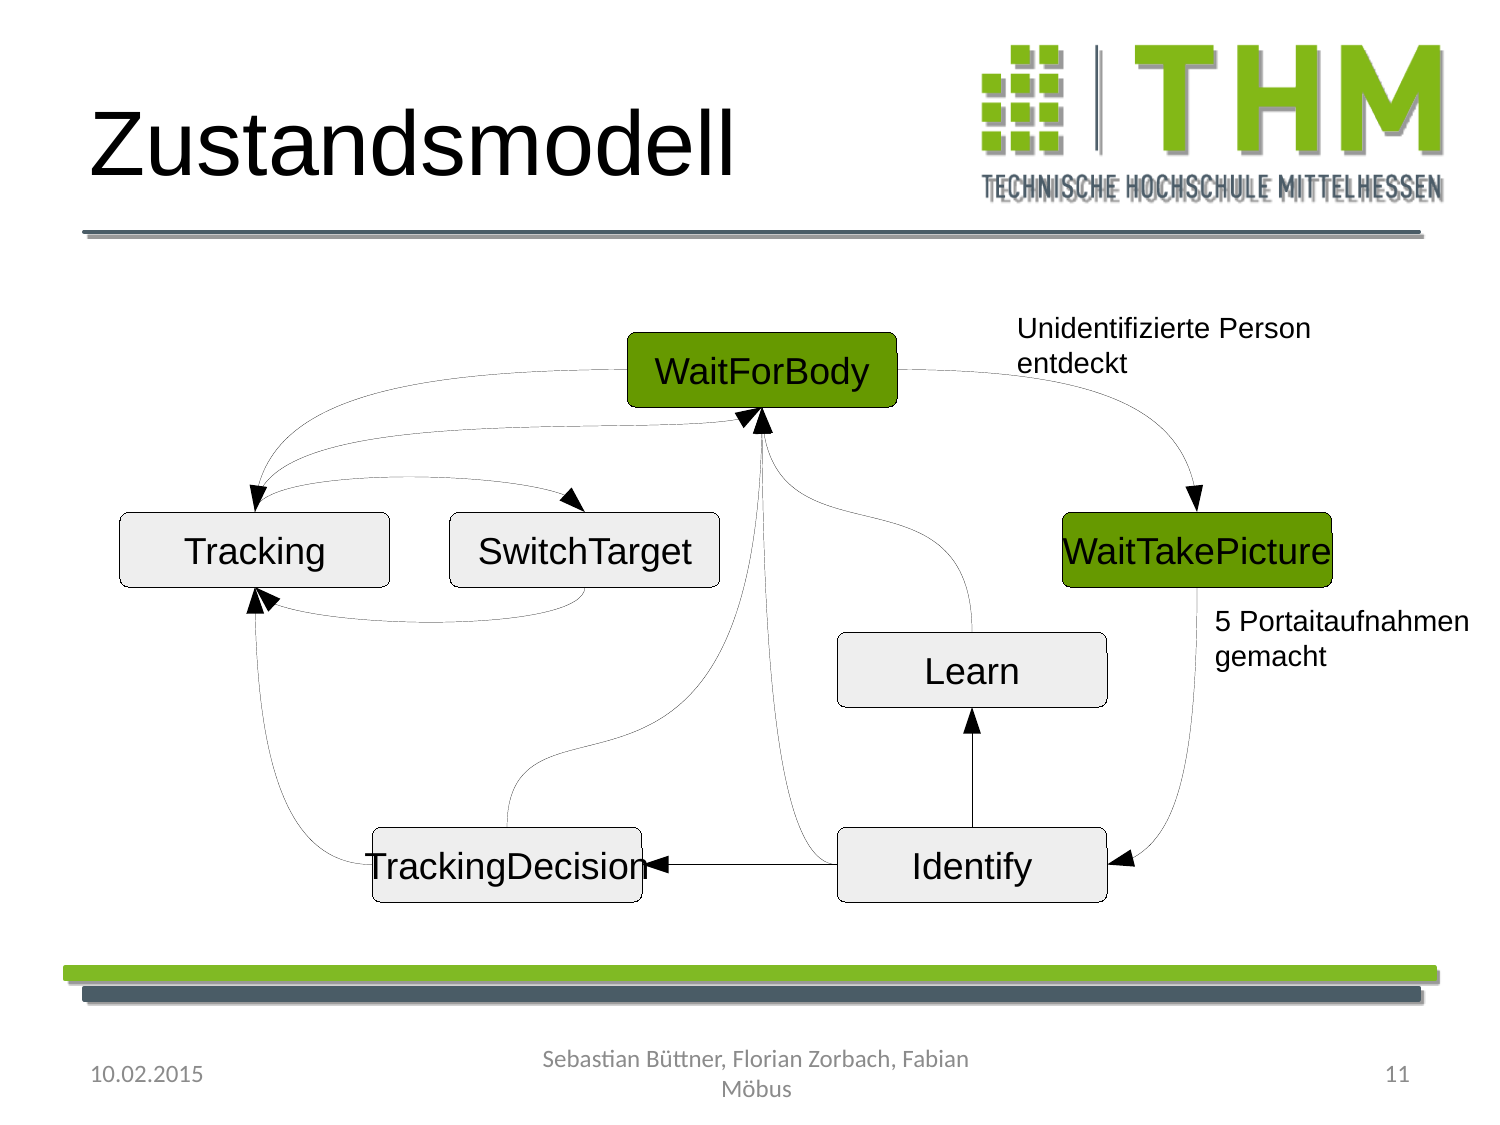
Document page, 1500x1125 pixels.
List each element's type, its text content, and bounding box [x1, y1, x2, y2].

text_box TrackingDecision [372, 827, 643, 903]
text_box Unidentifizierte Person entdeckt [1002, 302, 1347, 383]
text_box 5 Portaitaufnahmen gemacht [1199, 594, 1500, 675]
text_box Identify [837, 827, 1108, 903]
picture [974, 30, 1448, 208]
text_box Learn [837, 632, 1108, 708]
text_box Sebastian Büttner, Florian Zorbach, Fabian Möbus [490, 1042, 1023, 1103]
text_box WaitTakePicture [1062, 512, 1333, 588]
text_box SwitchTarget [449, 512, 720, 588]
text_box Tracking [119, 512, 390, 588]
text_box WaitForBody [627, 332, 898, 408]
text_box <number> [1074, 1042, 1425, 1103]
text_box Zustandsmodell [75, 45, 1425, 233]
text_box 10.02.2015 [74, 1042, 425, 1103]
